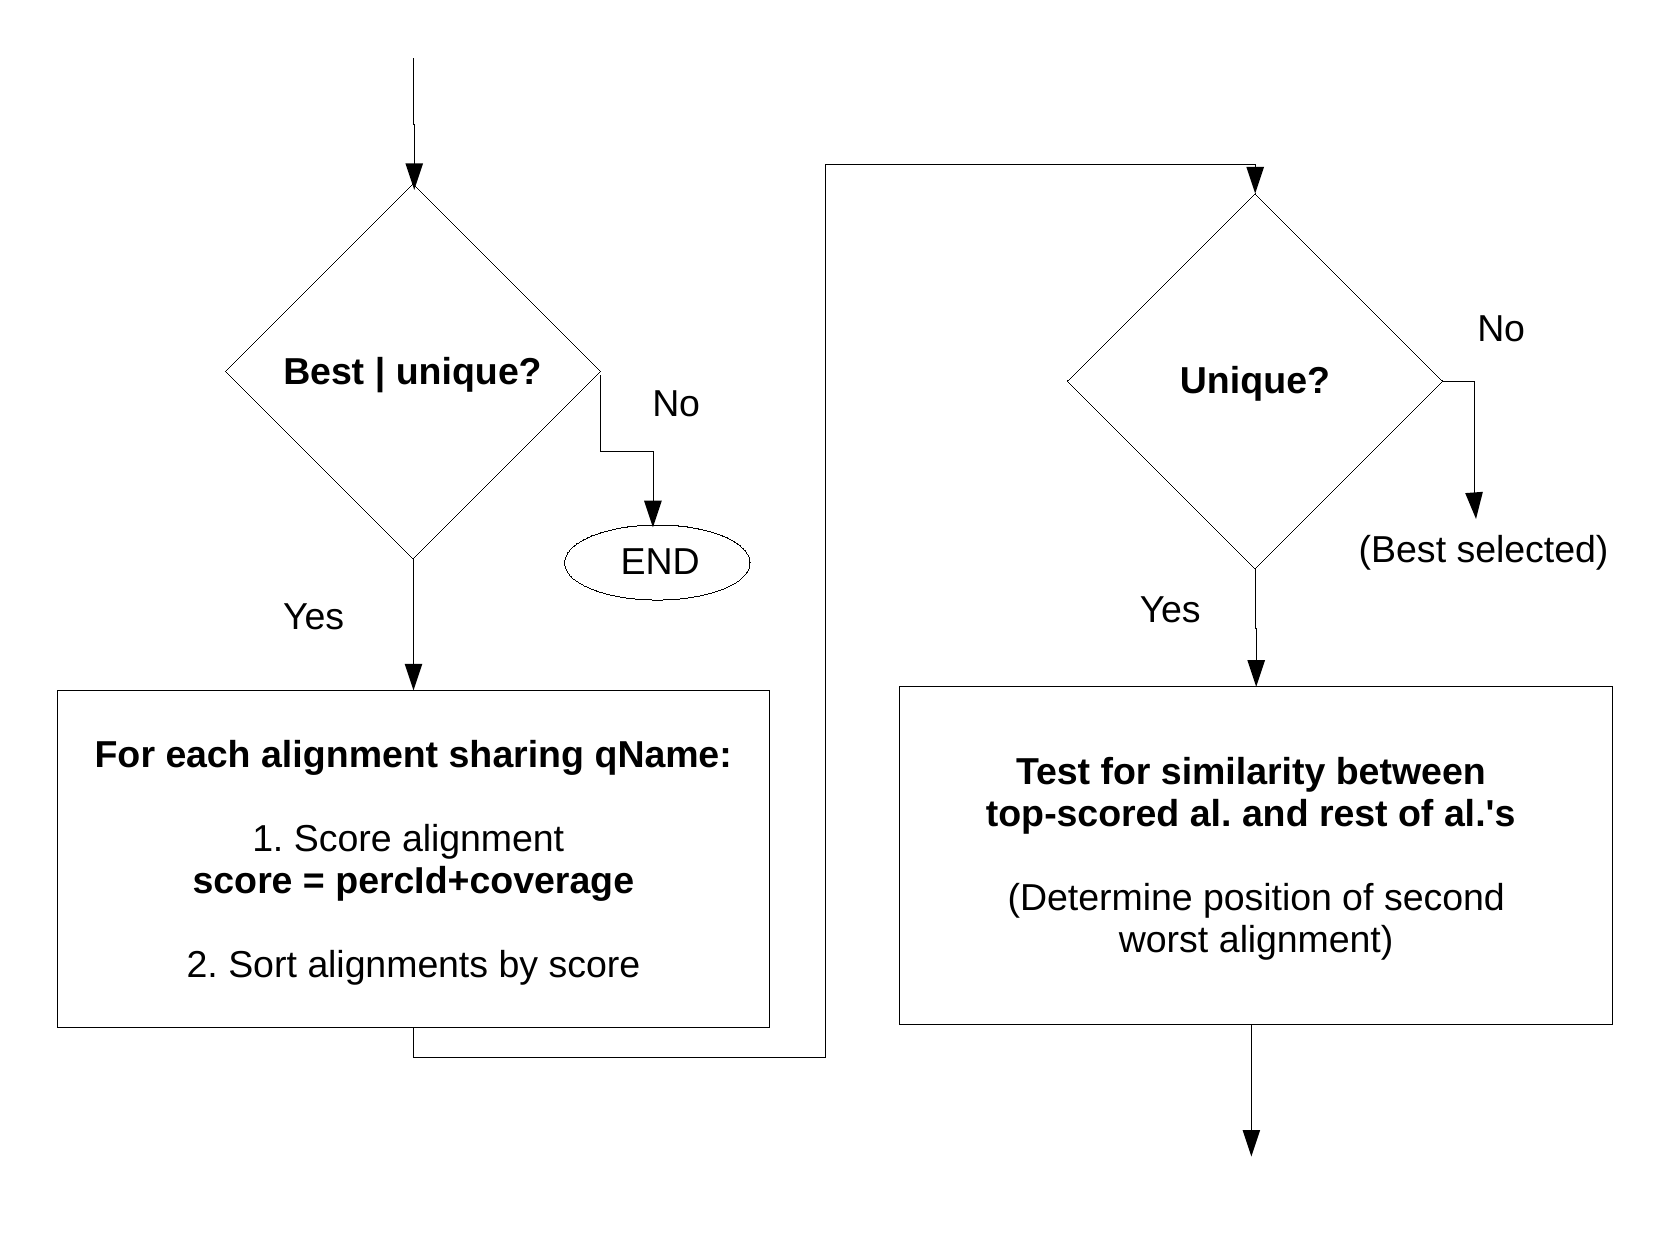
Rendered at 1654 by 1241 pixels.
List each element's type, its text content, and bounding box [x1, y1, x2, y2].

text_box Yes [1125, 580, 1238, 638]
text_box Test for similarity between top-scored al. and rest of al.'s (Determine position of second worst alignment) [899, 686, 1613, 1025]
text_box No [1462, 300, 1576, 357]
text_box No [637, 375, 751, 432]
text_box Unique? [1067, 193, 1443, 569]
text_box END [605, 532, 715, 590]
text_box Yes [268, 588, 381, 646]
text_box Best | unique? [225, 184, 601, 559]
text_box (Best selected) [1343, 521, 1624, 578]
text_box For each alignment sharing qName: 1. Score alignment score = percId+coverage 2. Sort alignments by score [57, 690, 770, 1028]
